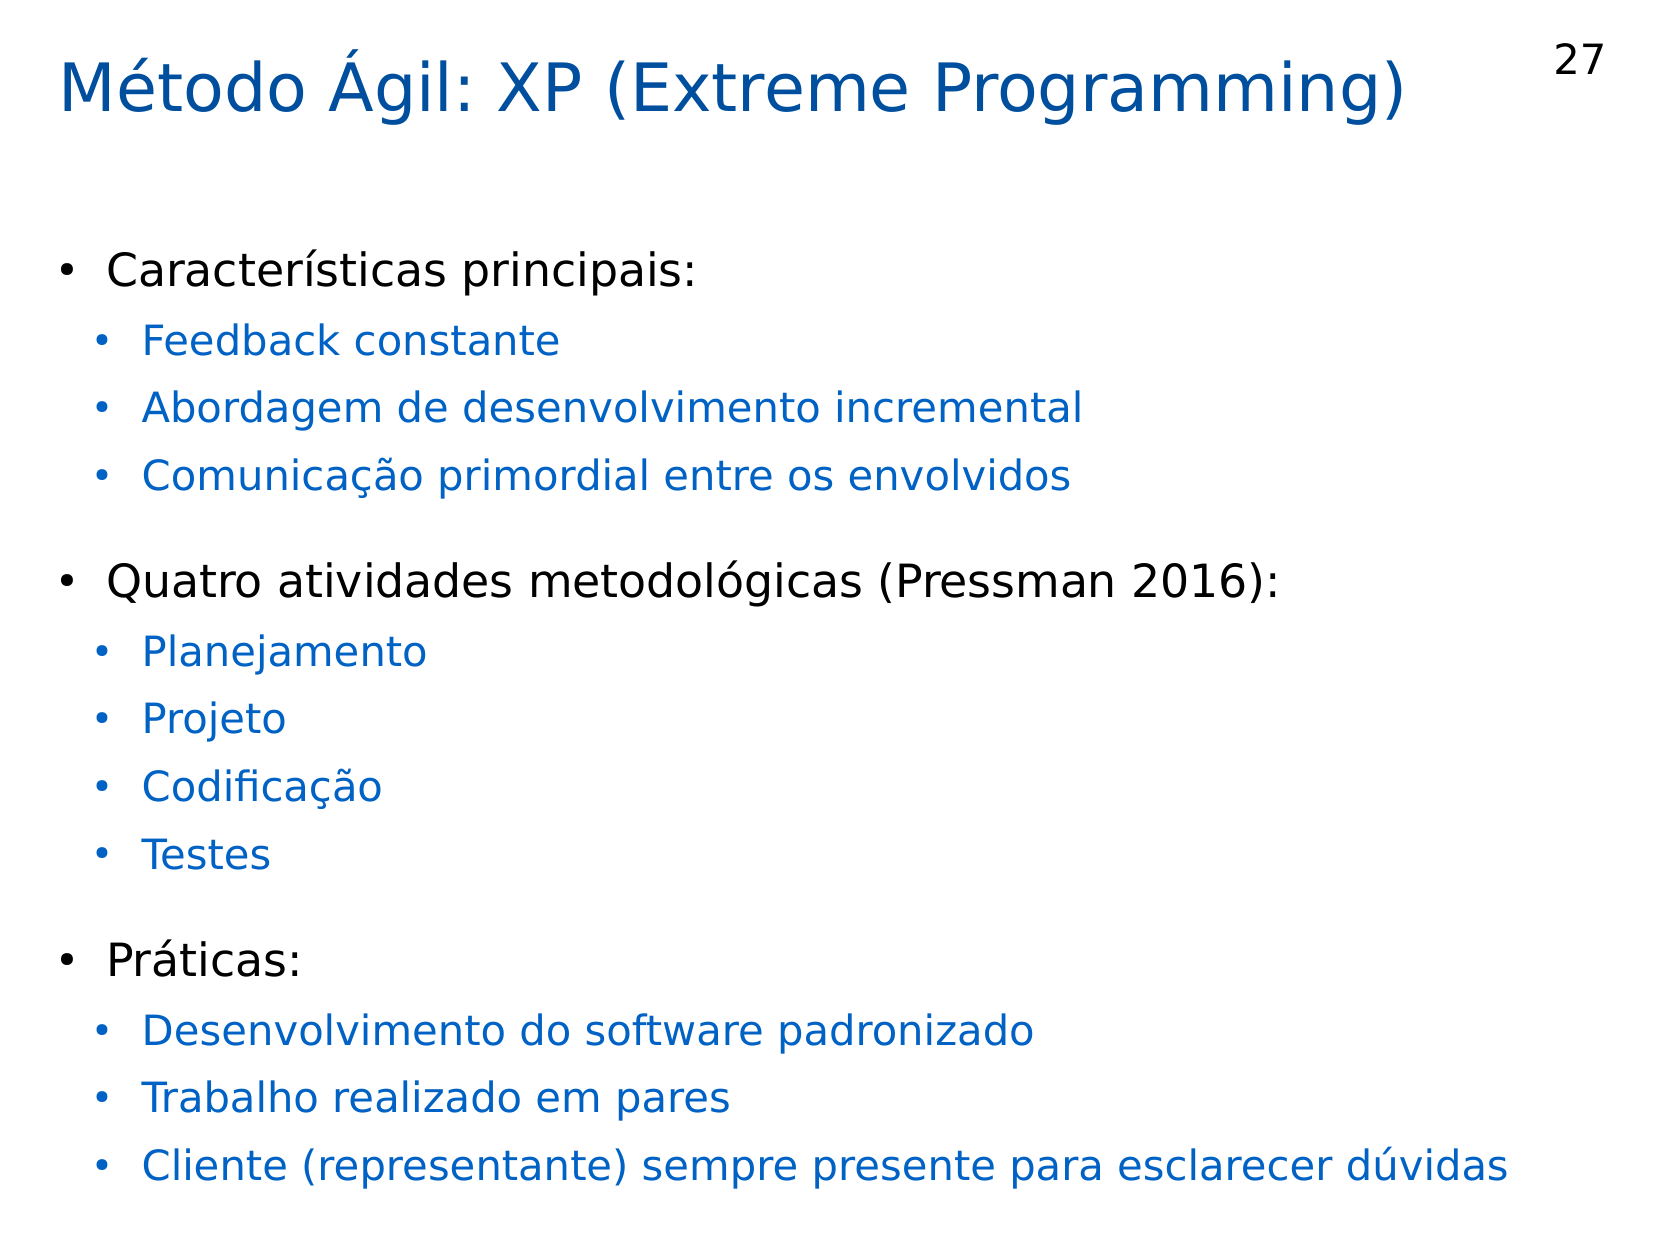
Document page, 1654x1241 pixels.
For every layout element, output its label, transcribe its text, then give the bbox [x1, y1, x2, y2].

title Método Ágil: XP (Extreme Programming) [59, 29, 1506, 148]
list Características principais: Feedback constante Abordagem de desenvolvimento incremental Comunicação primordial entre os envolvidos Quatro atividades metodológicas (Pressman 2016): Planejamento Projeto Codificação Testes Práticas: Desenvolvimento do software padronizado Trabalho realizado em pares Cliente (representante) sempre presente para esclarecer dúvidas [59, 236, 1595, 1211]
